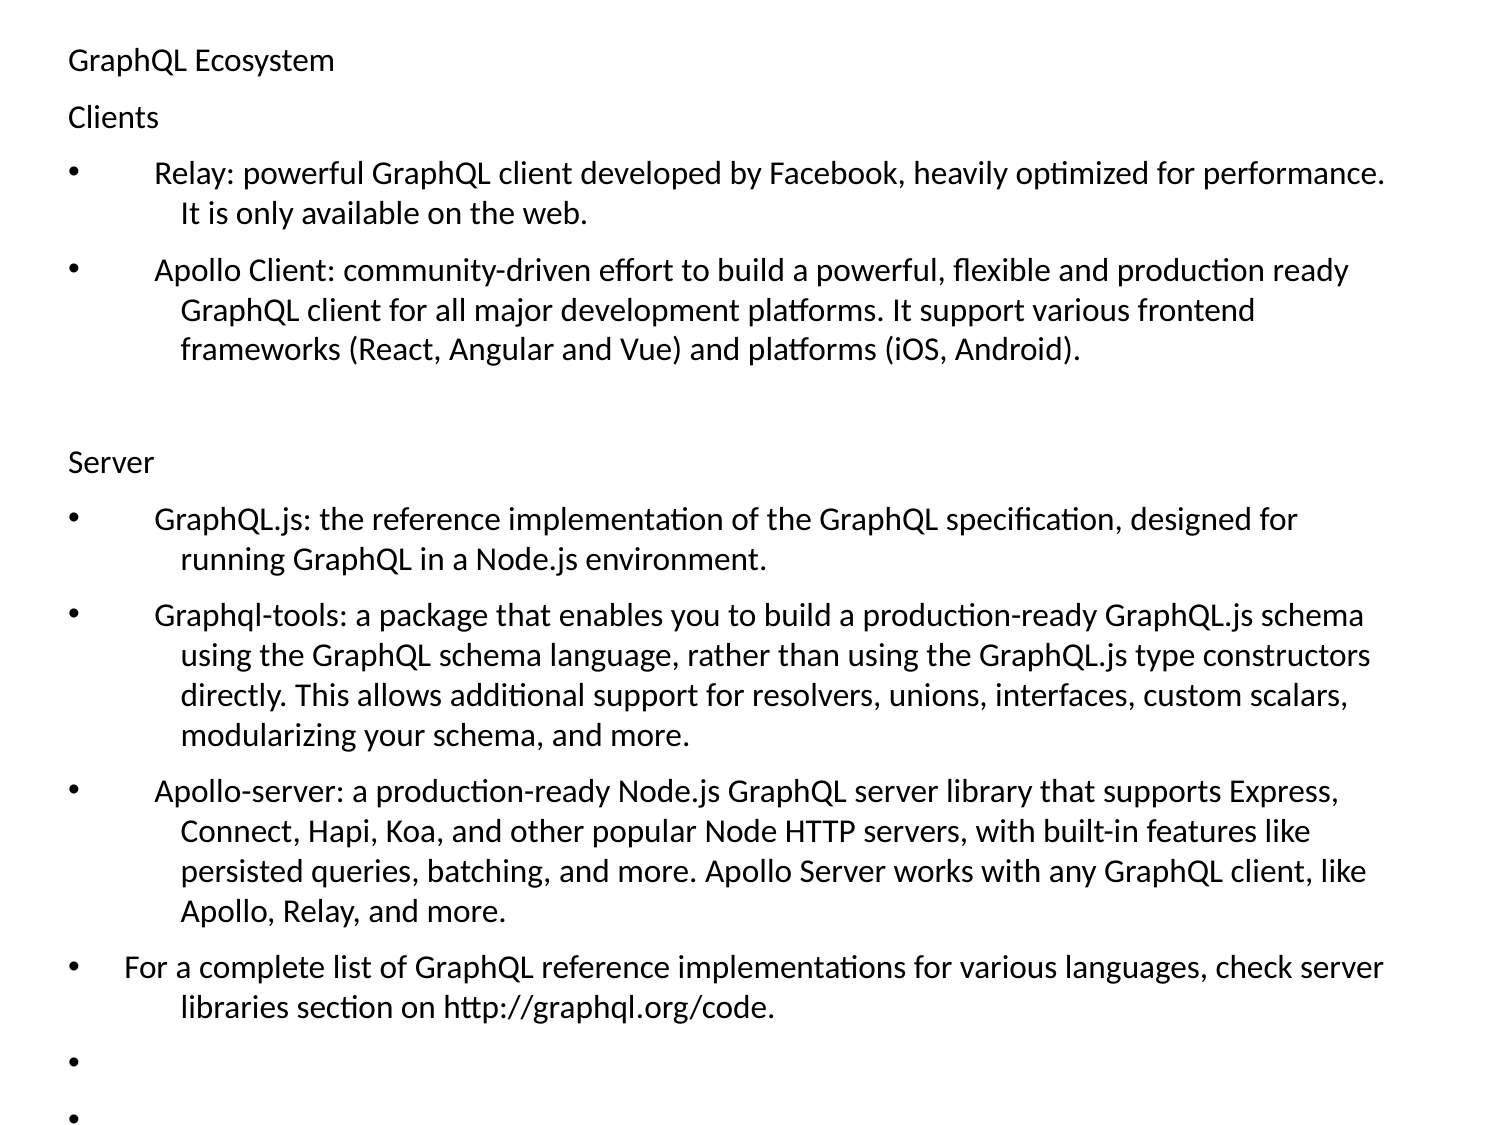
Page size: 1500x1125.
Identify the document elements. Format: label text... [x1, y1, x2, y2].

list GraphQL Ecosystem Clients Relay: powerful GraphQL client developed by Facebook, heavily optimized for performance. It is only available on the web. Apollo Client: community-driven effort to build a powerful, flexible and production ready GraphQL client for all major development platforms. It support various frontend frameworks (React, Angular and Vue) and platforms (iOS, Android). Server GraphQL.js: the reference implementation of the GraphQL specification, designed for running GraphQL in a Node.js environment. Graphql-tools: a package that enables you to build a production-ready GraphQL.js schema using the GraphQL schema language, rather than using the GraphQL.js type constructors directly. This allows additional support for resolvers, unions, interfaces, custom scalars, modularizing your schema, and more. Apollo-server: a production-ready Node.js GraphQL server library that supports Express, Connect, Hapi, Koa, and other popular Node HTTP servers, with built-in features like persisted queries, batching, and more. Apollo Server works with any GraphQL client, like Apollo, Relay, and more. For a complete list of GraphQL reference implementations for various languages, check server libraries section on http://graphql.org/code. [53, 30, 1426, 1071]
